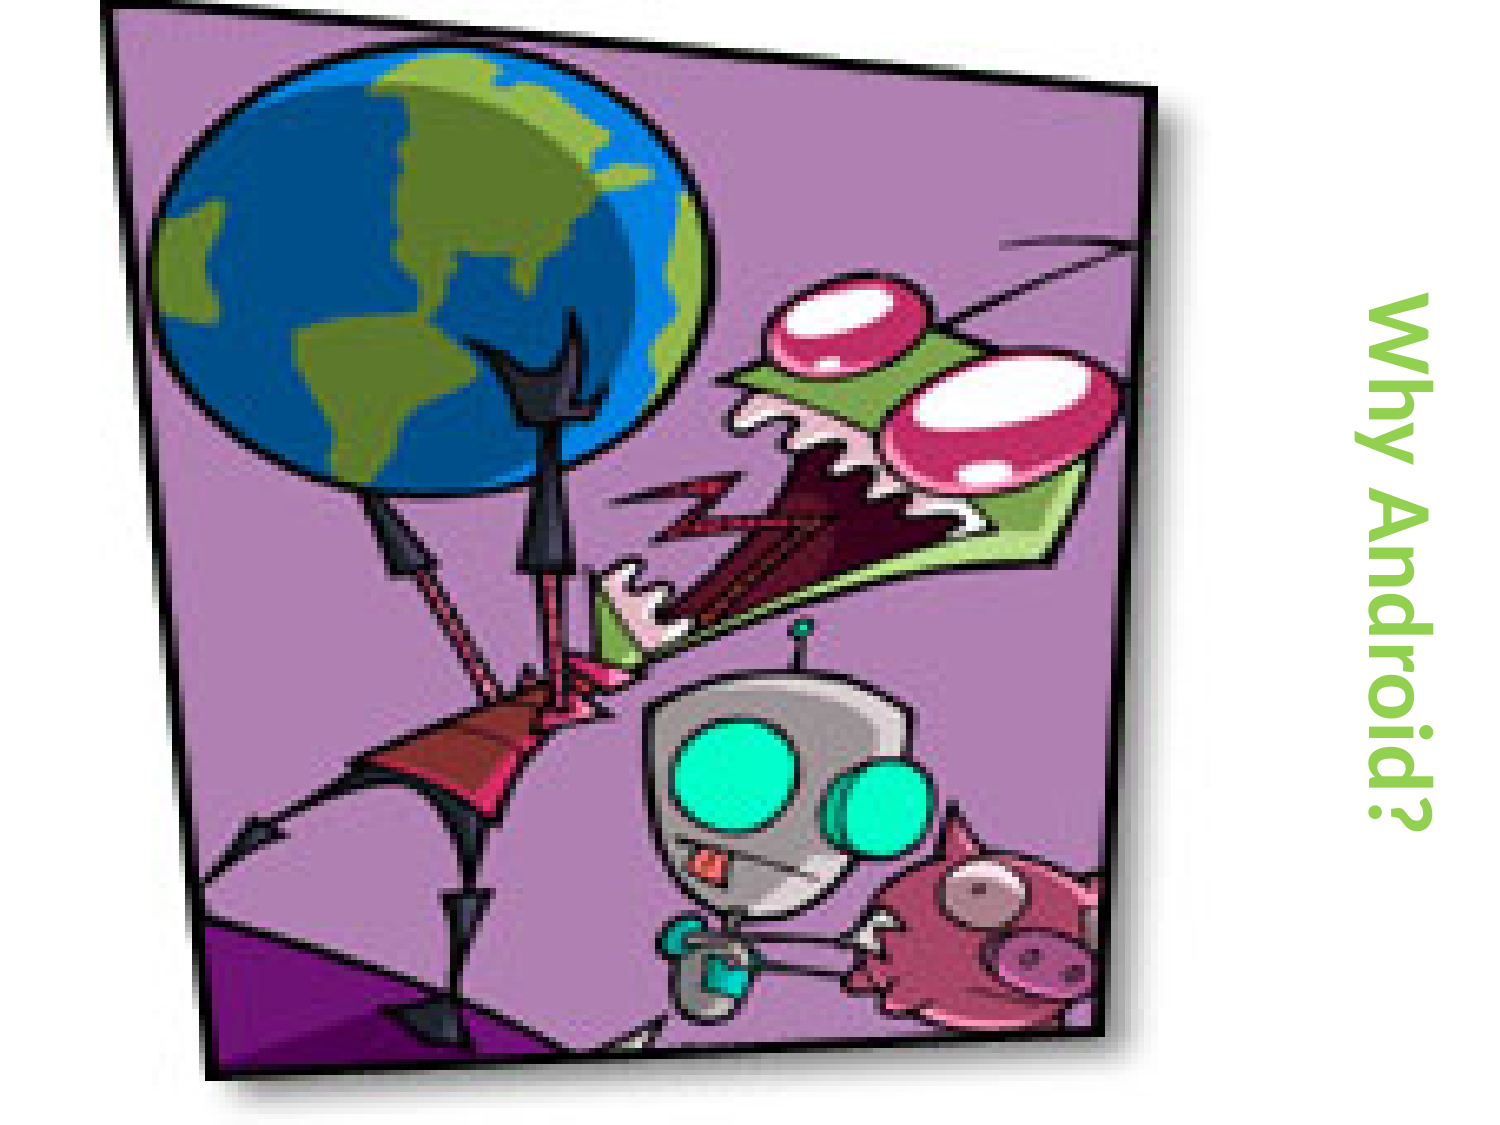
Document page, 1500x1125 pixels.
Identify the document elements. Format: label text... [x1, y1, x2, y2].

picture [100, 0, 1211, 1125]
title Why Android? [1312, 116, 1500, 1012]
